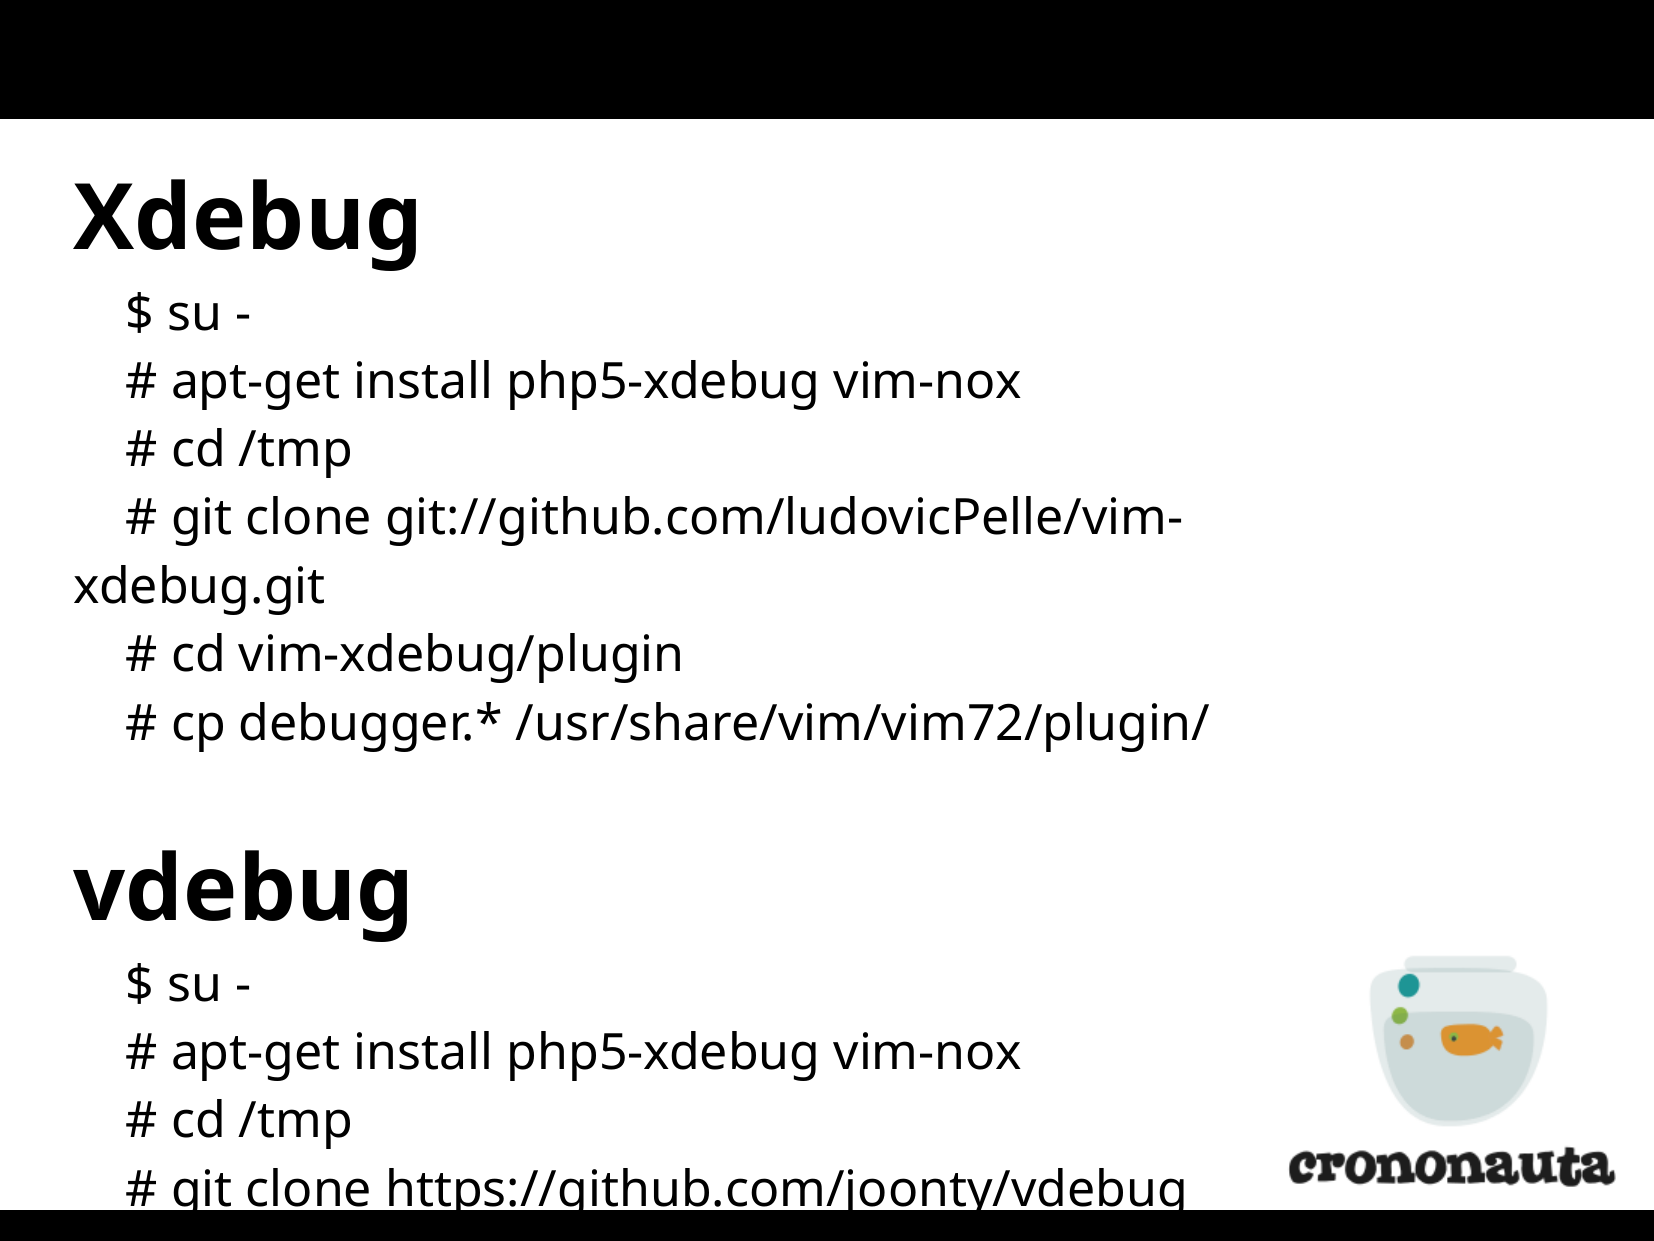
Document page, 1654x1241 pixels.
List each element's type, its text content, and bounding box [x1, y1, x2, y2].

text_box Xdebug $ su - # apt-get install php5-xdebug vim-nox # cd /tmp # git clone git://github.com/ludovicPelle/vim-xdebug.git # cd vim-xdebug/plugin # cp debugger.* /usr/share/vim/vim72/plugin/ vdebug $ su - # apt-get install php5-xdebug vim-nox # cd /tmp # git clone https://github.com/joonty/vdebug # cp -ra vdebug/plugin/. /usr/share/vim/vim72/plugin/ # cp -ra vdebug/syntax/. /usr/share/vim/vim72/syntax/ [59, 144, 1447, 1093]
picture [1240, 944, 1637, 1196]
